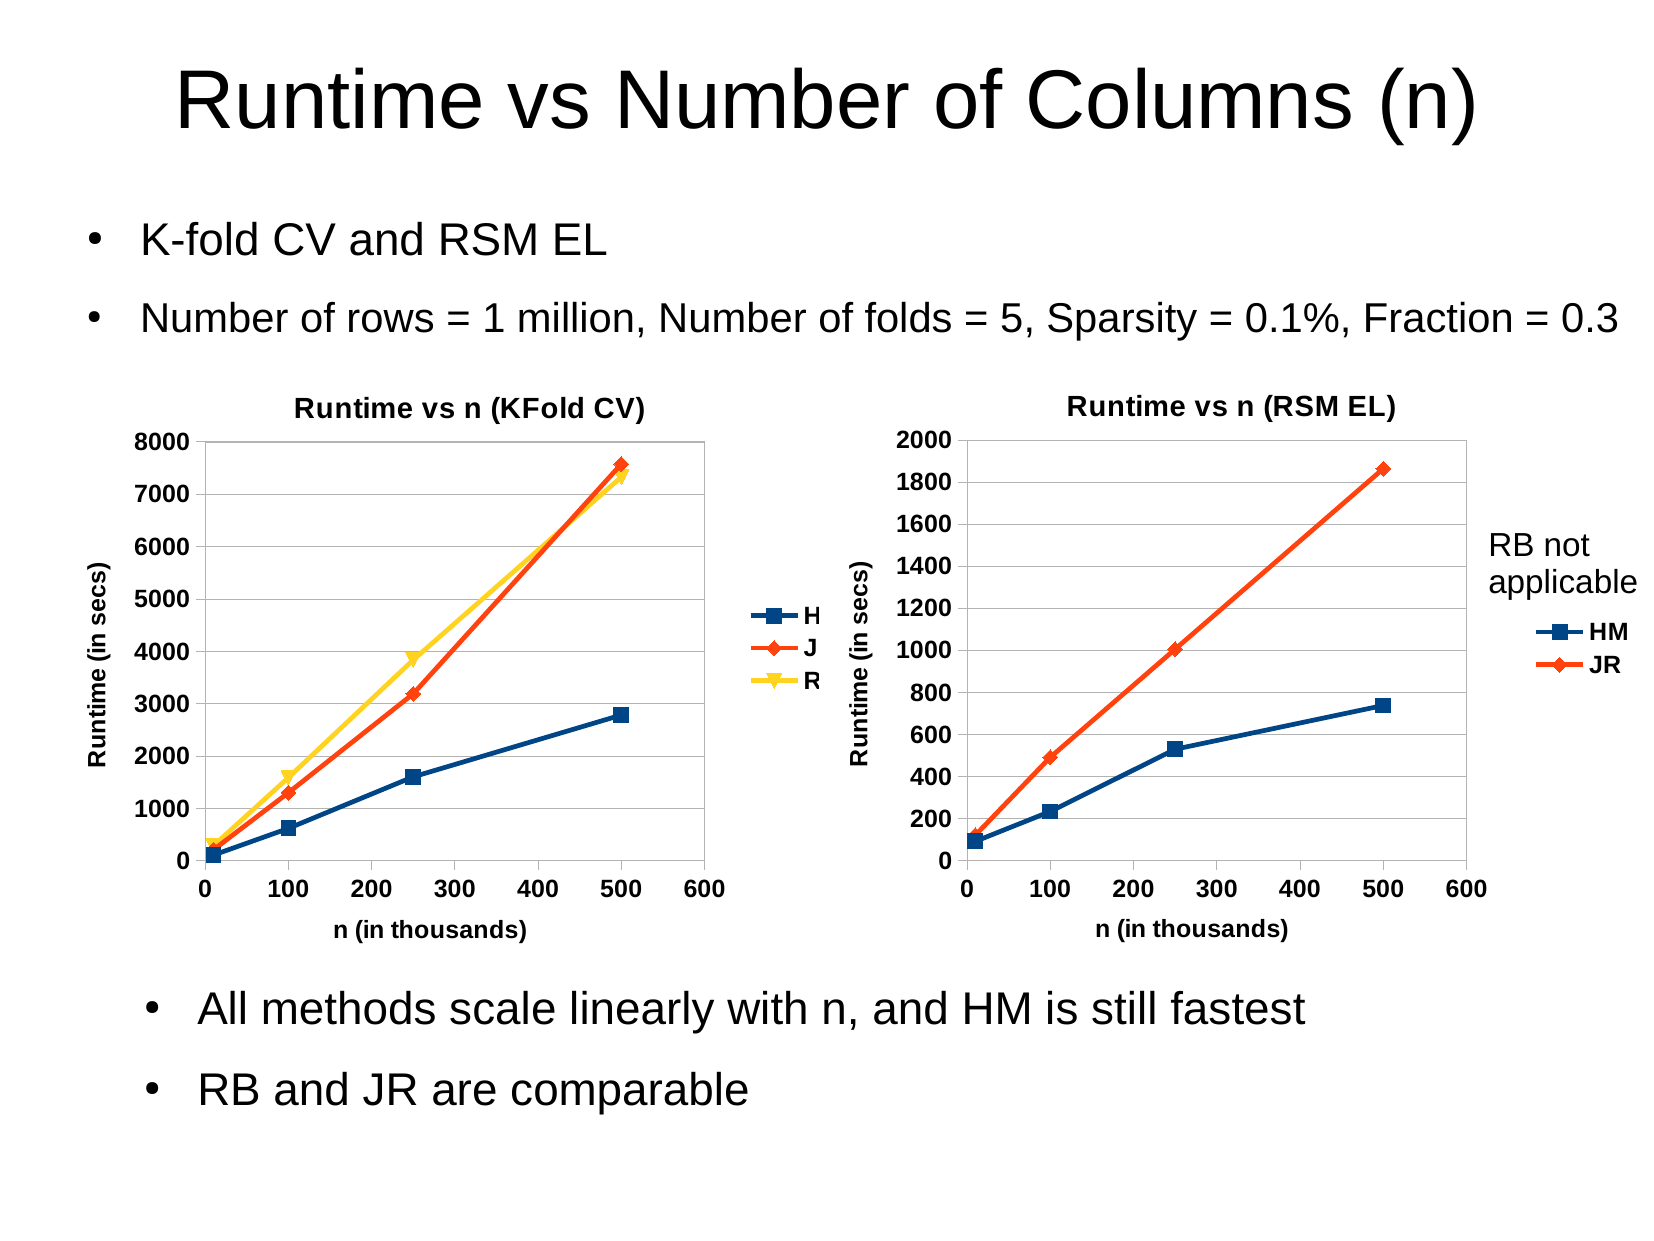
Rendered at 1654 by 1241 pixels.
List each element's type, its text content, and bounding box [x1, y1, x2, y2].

title Runtime vs Number of Columns (n) [83, 49, 1572, 151]
list All methods scale linearly with n, and HM is still fastest RB and JR are comparable [126, 982, 1630, 1153]
text_box RB not applicable [1473, 519, 1654, 609]
chart [57, 361, 1645, 952]
list K-fold CV and RSM EL Number of rows = 1 million, Number of folds = 5, Sparsity = 0.1%, Fraction = 0.3 [69, 213, 1639, 363]
